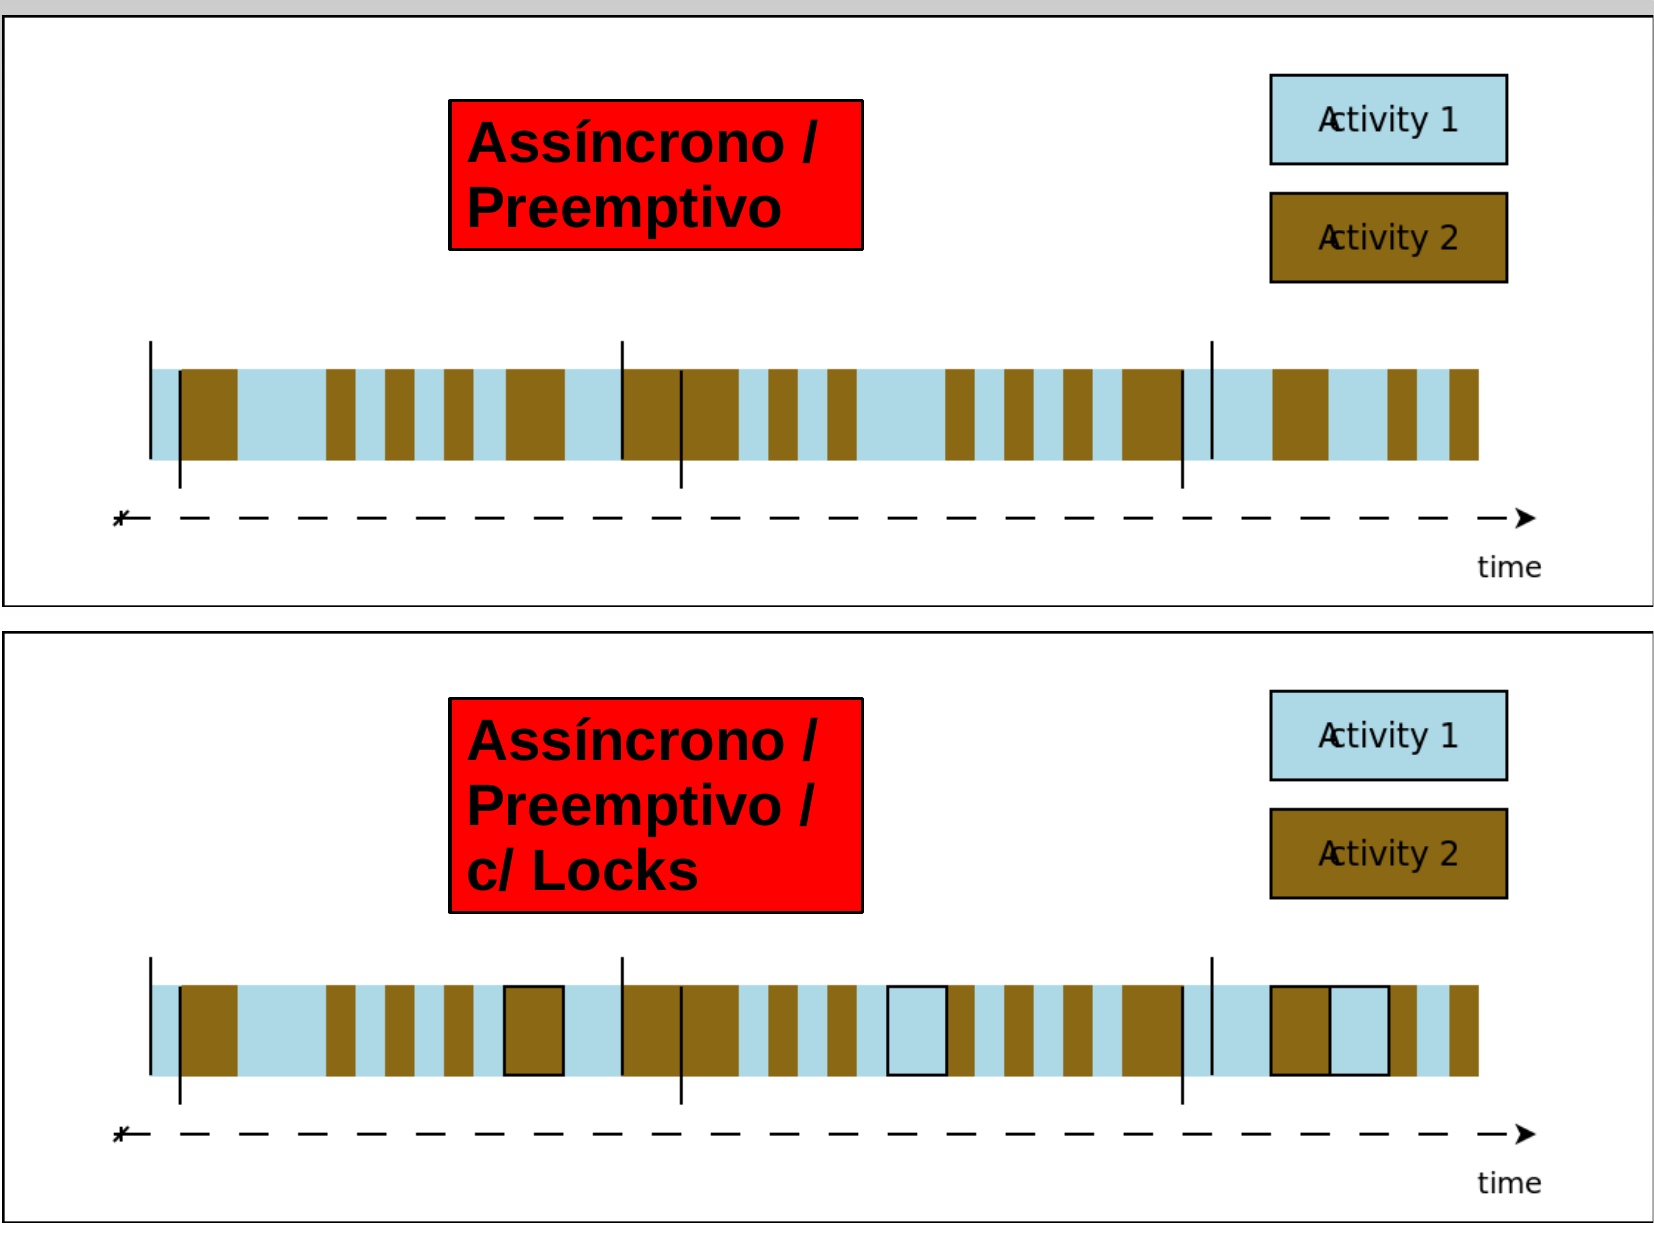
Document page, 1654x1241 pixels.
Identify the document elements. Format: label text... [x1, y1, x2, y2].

text_box Assíncrono / Preemptivo [450, 100, 863, 250]
text_box Assíncrono / Preemptivo / c/ Locks [450, 698, 863, 913]
picture [2, 15, 1654, 607]
picture [2, 631, 1654, 1223]
